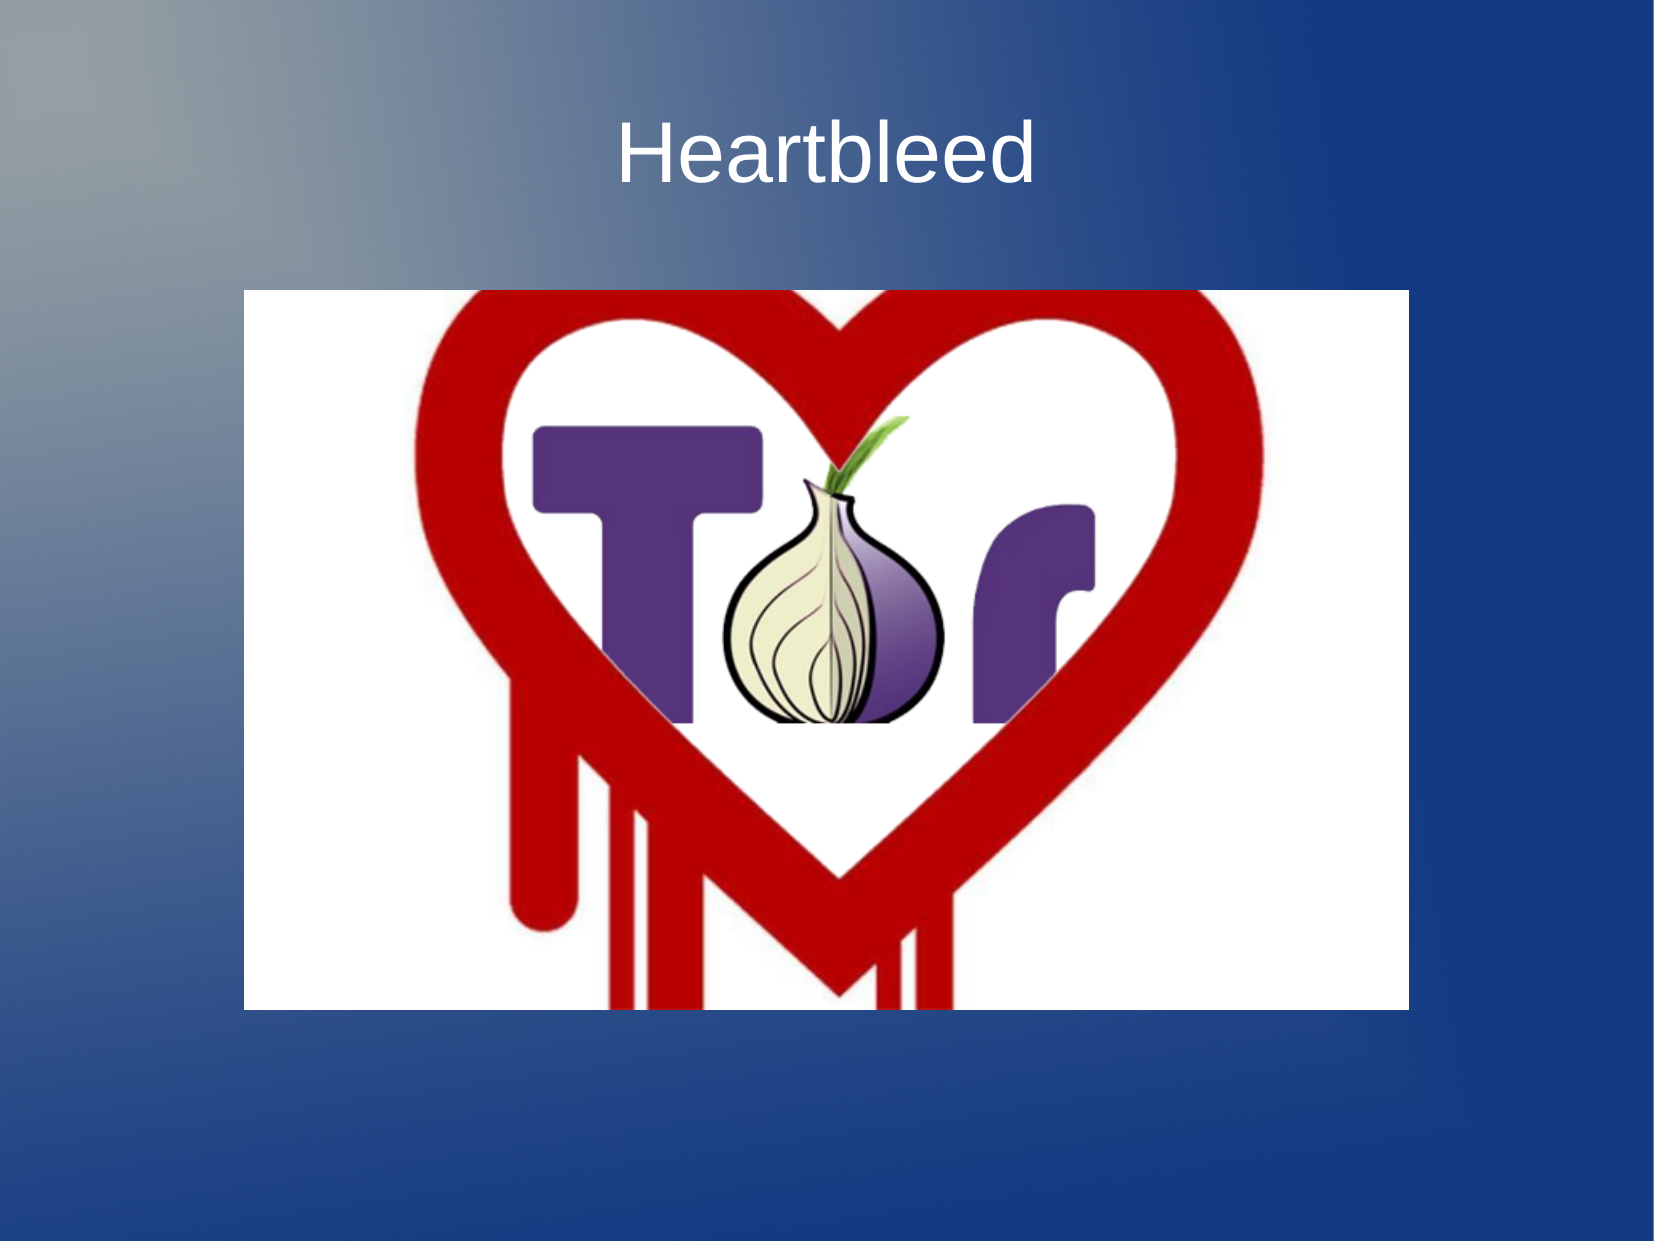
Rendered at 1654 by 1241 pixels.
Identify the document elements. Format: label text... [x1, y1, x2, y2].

picture [0, 0, 1654, 1241]
title Heartbleed [82, 49, 1571, 257]
